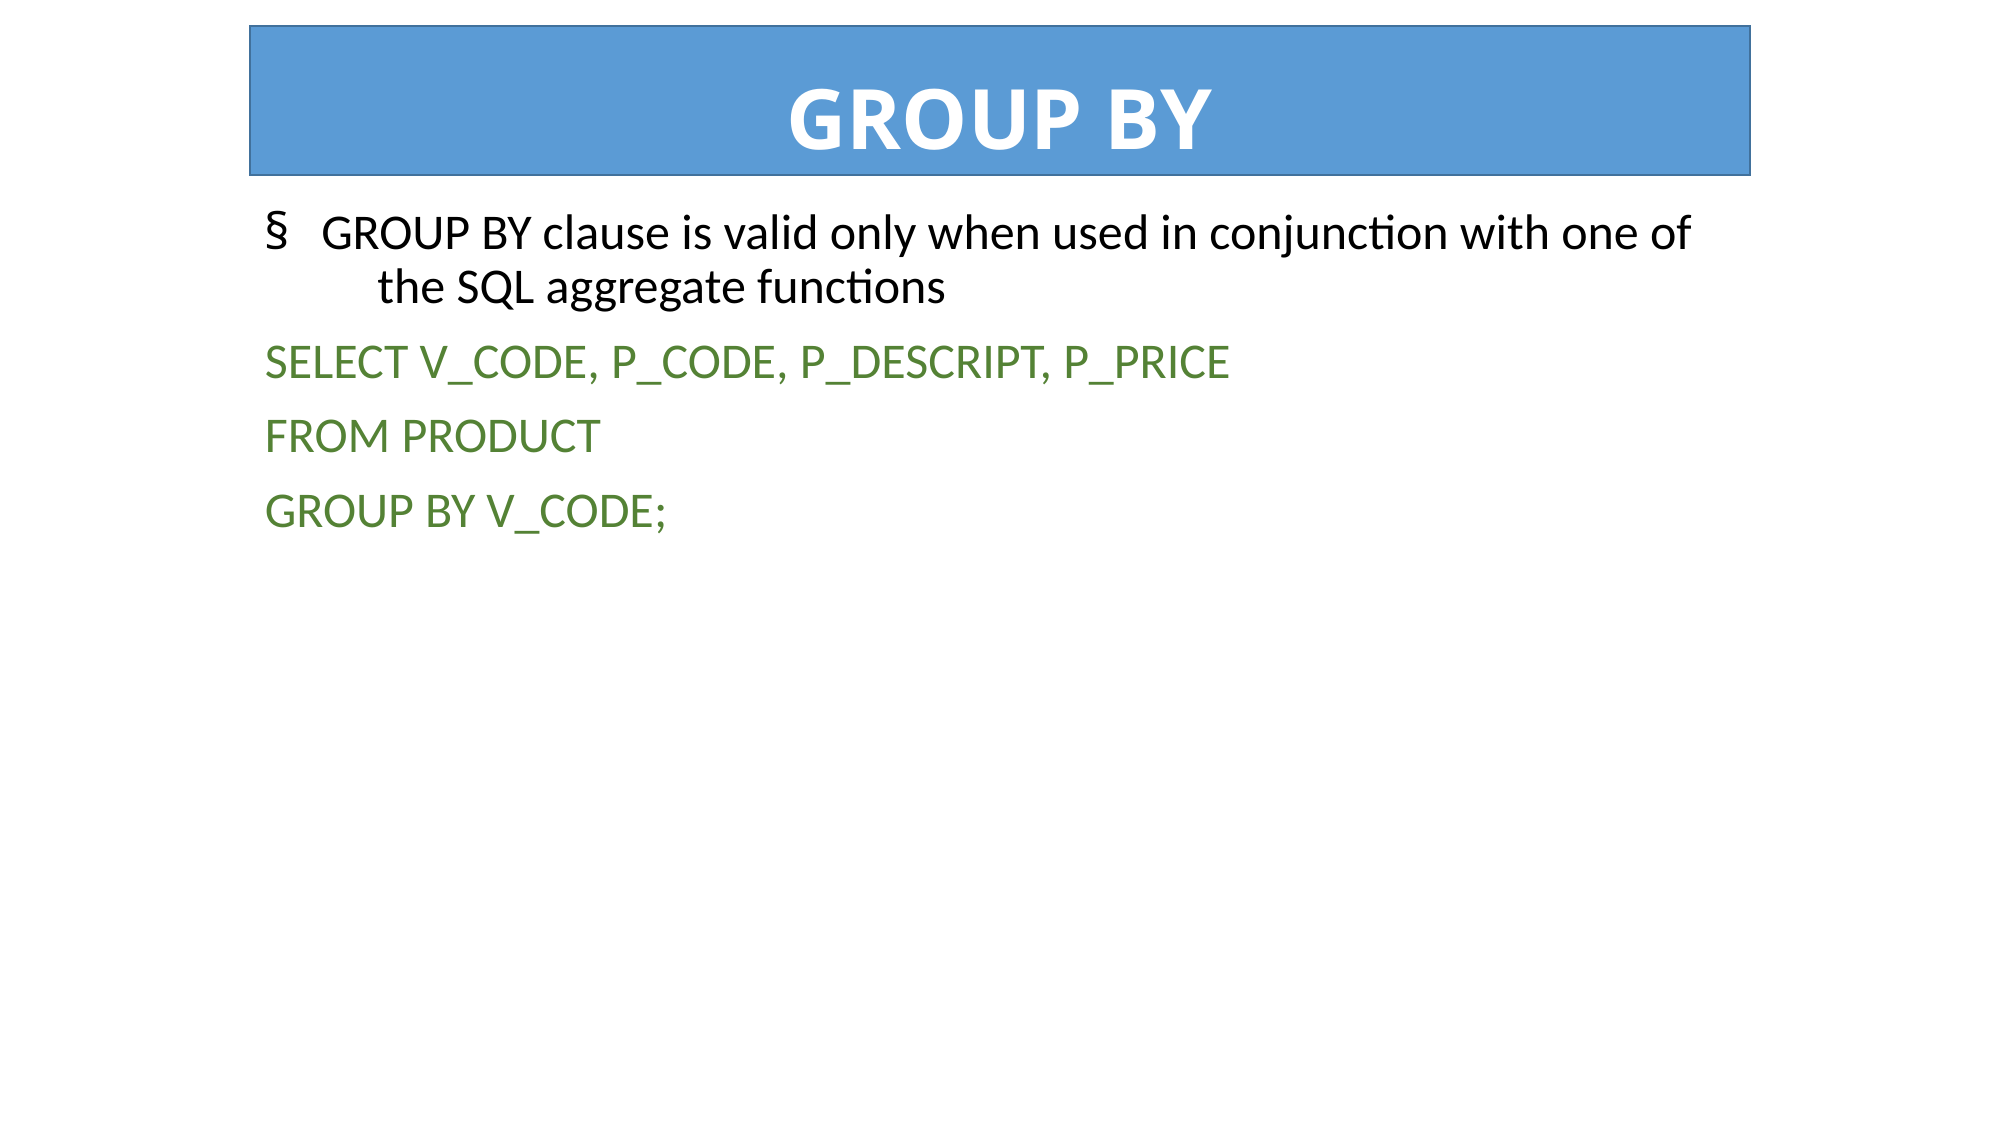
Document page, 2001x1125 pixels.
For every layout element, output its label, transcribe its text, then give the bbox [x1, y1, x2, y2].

subtitle GROUP BY clause is valid only when used in conjunction with one of the SQL aggregate functions SELECT V_CODE, P_CODE, P_DESCRIPT, P_PRICE FROM PRODUCT GROUP BY V_CODE; [249, 198, 1750, 1109]
title GROUP BY [249, 26, 1750, 176]
